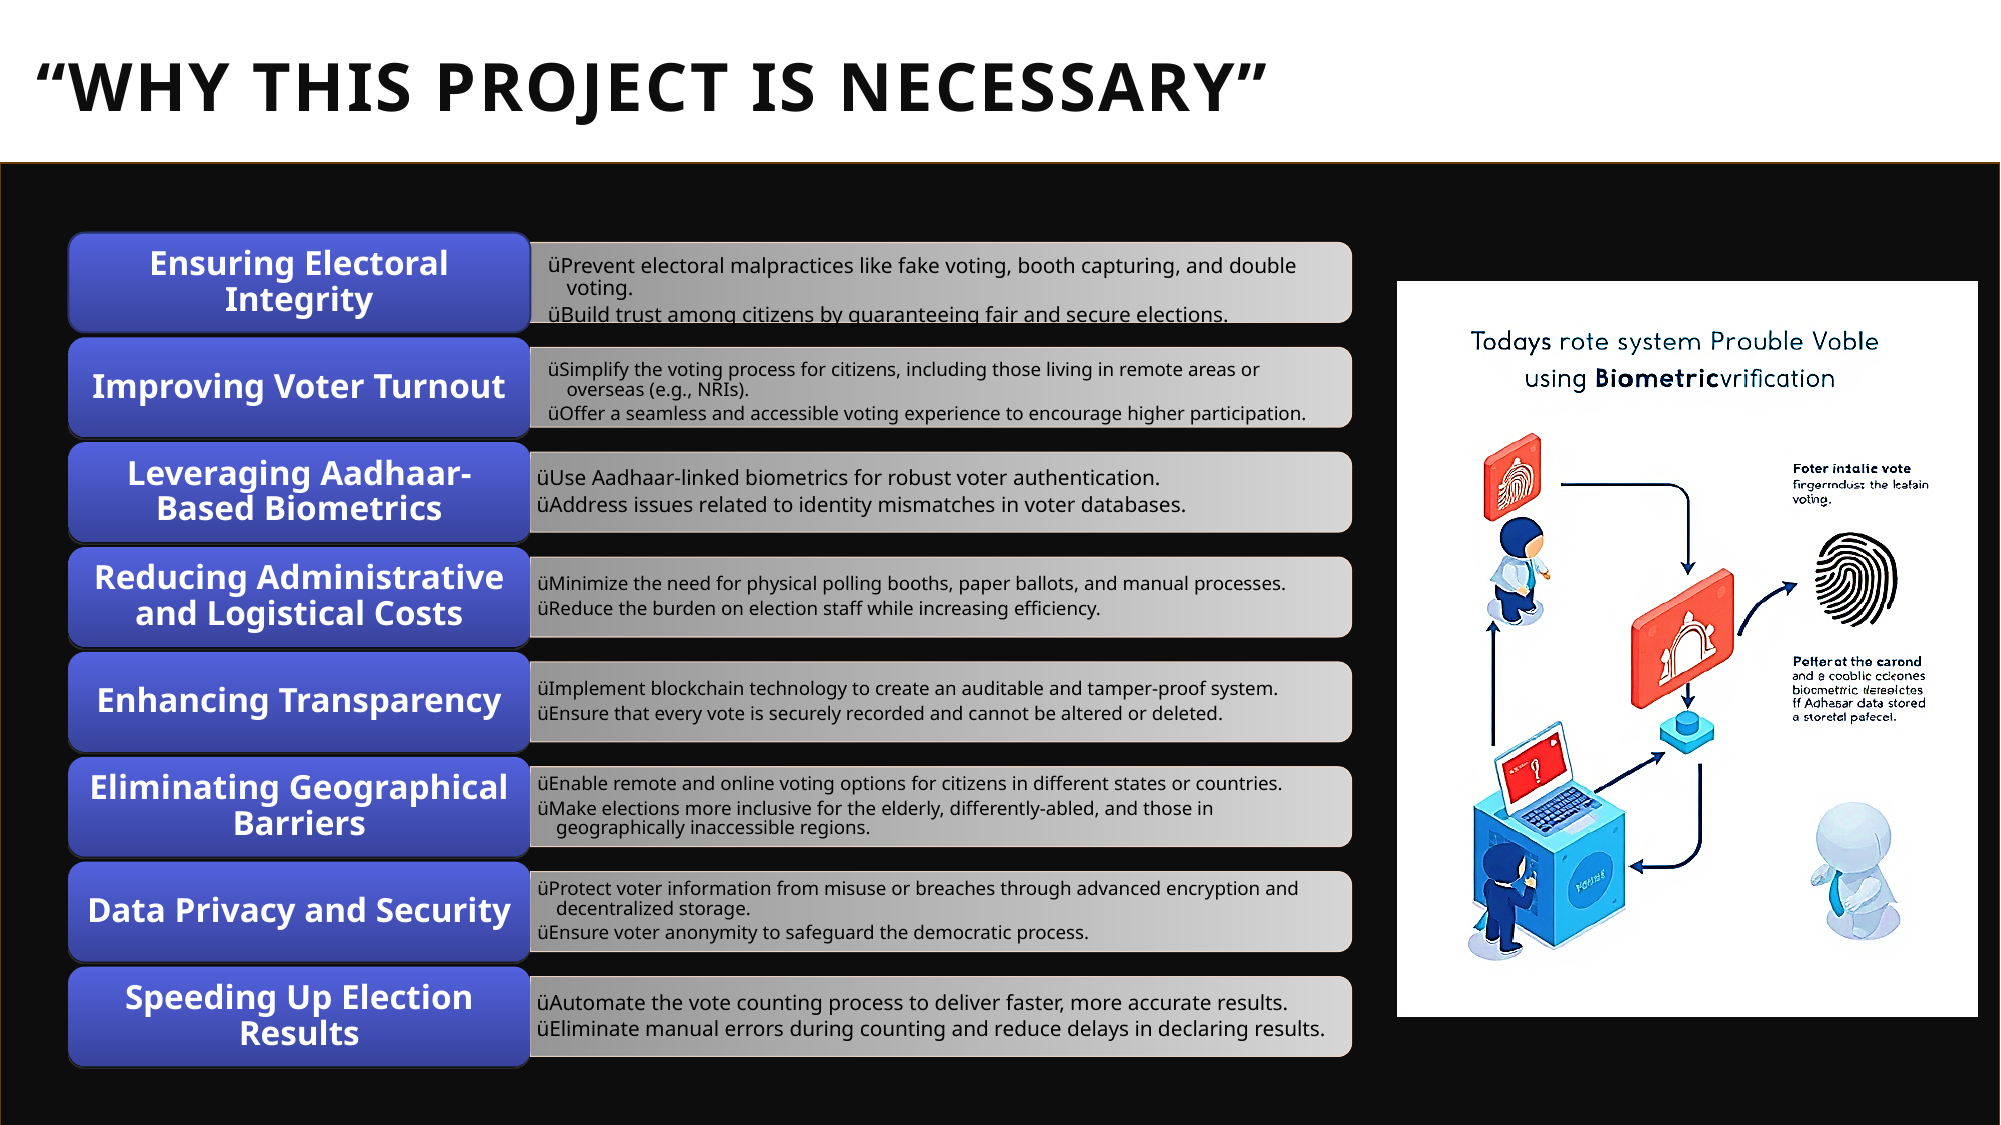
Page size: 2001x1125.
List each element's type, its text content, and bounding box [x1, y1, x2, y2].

text_box Protect voter information from misuse or breaches through advanced encryption and decentralized storage. Ensure voter anonymity to safeguard the democratic process. [530, 871, 1352, 952]
text_box Ensuring Electoral Integrity [68, 232, 531, 333]
text_box Speeding Up Election Results [68, 966, 531, 1067]
text_box Eliminating Geographical Barriers [68, 756, 531, 857]
text_box Leveraging Aadhaar-Based Biometrics [68, 442, 531, 543]
text_box Use Aadhaar-linked biometrics for robust voter authentication. Address issues related to identity mismatches in voter databases. [530, 452, 1352, 533]
text_box Improving Voter Turnout [68, 337, 531, 438]
text_box Automate the vote counting process to deliver faster, more accurate results. Eliminate manual errors during counting and reduce delays in declaring results. [530, 976, 1352, 1057]
text_box Reducing Administrative and Logistical Costs [68, 547, 531, 648]
text_box Enhancing Transparency [68, 651, 531, 752]
picture [1397, 281, 1978, 1017]
text_box Simplify the voting process for citizens, including those living in remote areas or overseas (e.g., NRIs). Offer a seamless and accessible voting experience to encourage higher participation. [530, 347, 1352, 428]
text_box [0, 163, 2000, 1125]
text_box Enable remote and online voting options for citizens in different states or countries. Make elections more inclusive for the elderly, differently-abled, and those in geographically inaccessible regions. [530, 766, 1352, 847]
title “Why this project is necessary” [21, 29, 1939, 150]
text_box Prevent electoral malpractices like fake voting, booth capturing, and double voting. Build trust among citizens by guaranteeing fair and secure elections. [530, 242, 1352, 323]
text_box Data Privacy and Security [68, 861, 531, 962]
text_box Implement blockchain technology to create an auditable and tamper-proof system. Ensure that every vote is securely recorded and cannot be altered or deleted. [530, 661, 1352, 742]
text_box Minimize the need for physical polling booths, paper ballots, and manual processes. Reduce the burden on election staff while increasing efficiency. [530, 557, 1352, 637]
